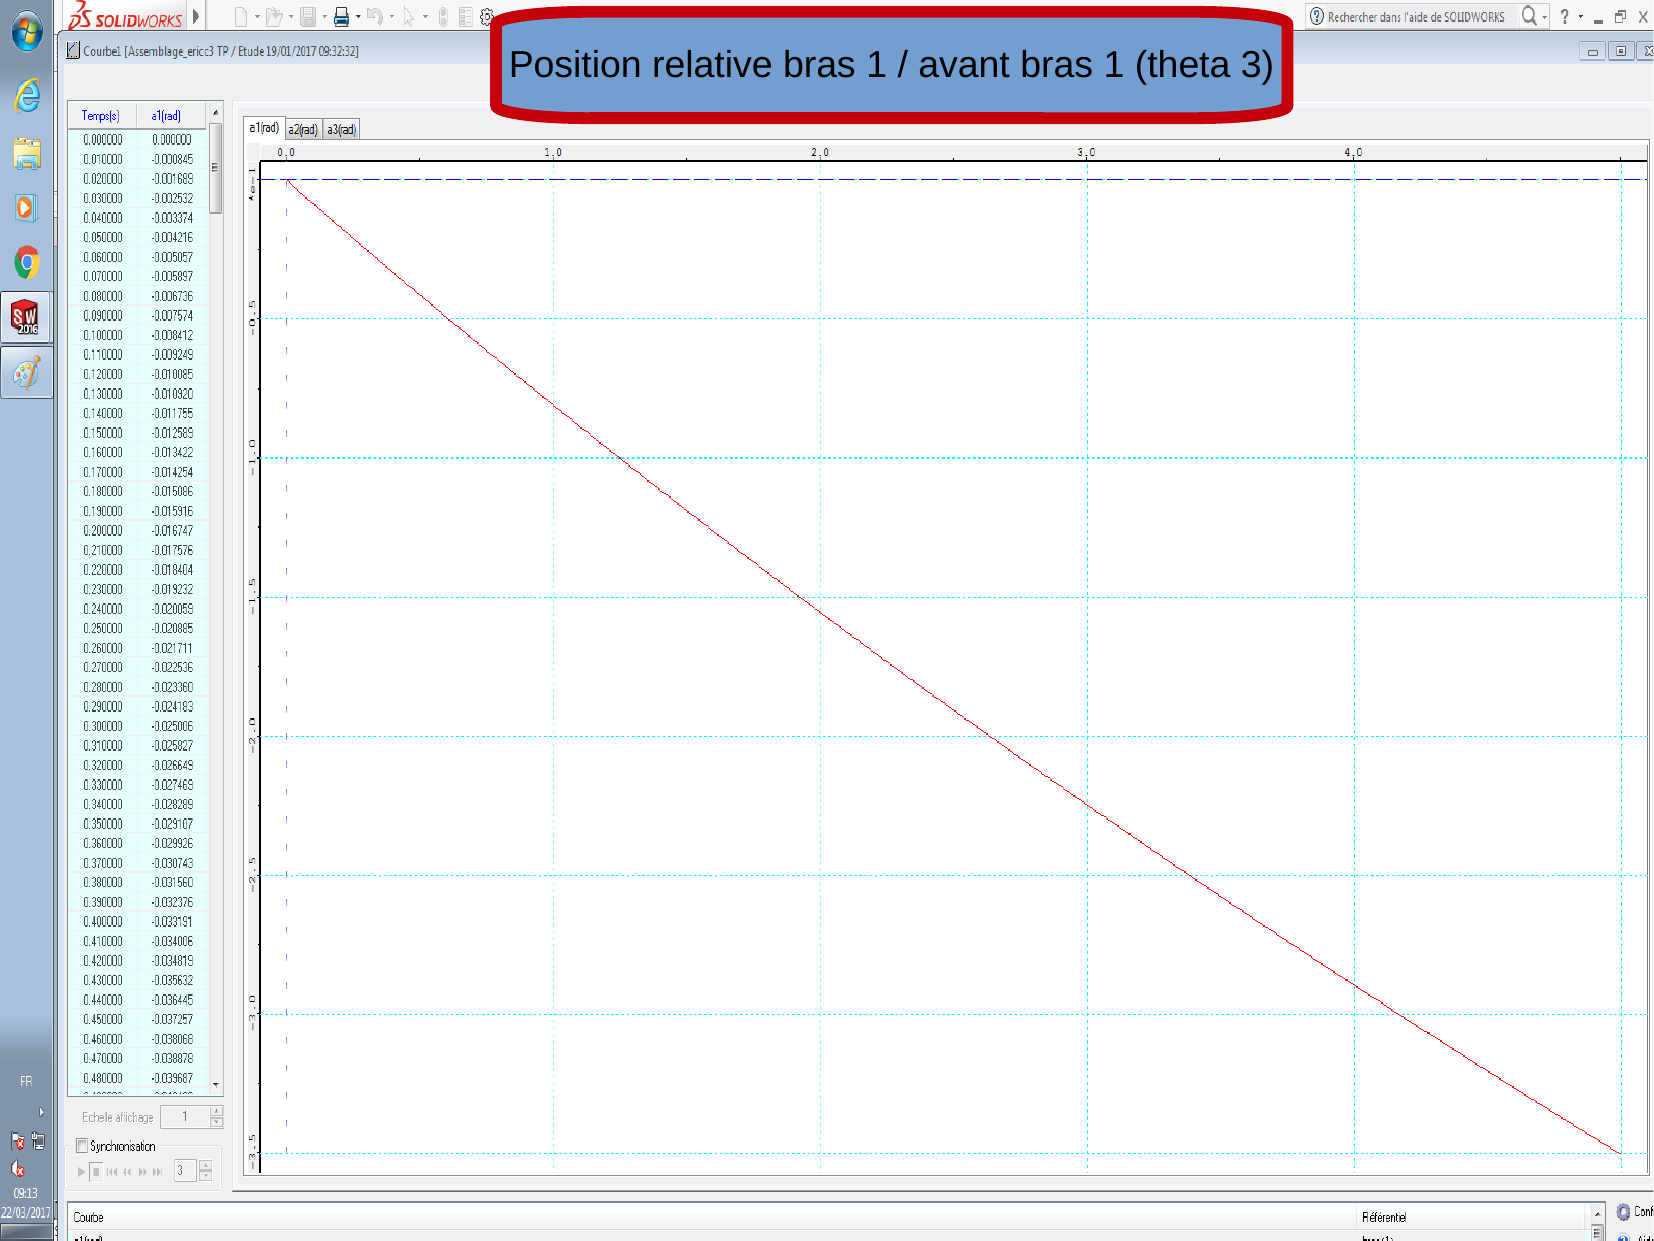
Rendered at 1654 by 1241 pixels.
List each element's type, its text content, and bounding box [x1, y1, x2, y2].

picture [0, 0, 1654, 1241]
text_box Position relative bras 1 / avant bras 1 (theta 3) [496, 11, 1288, 119]
